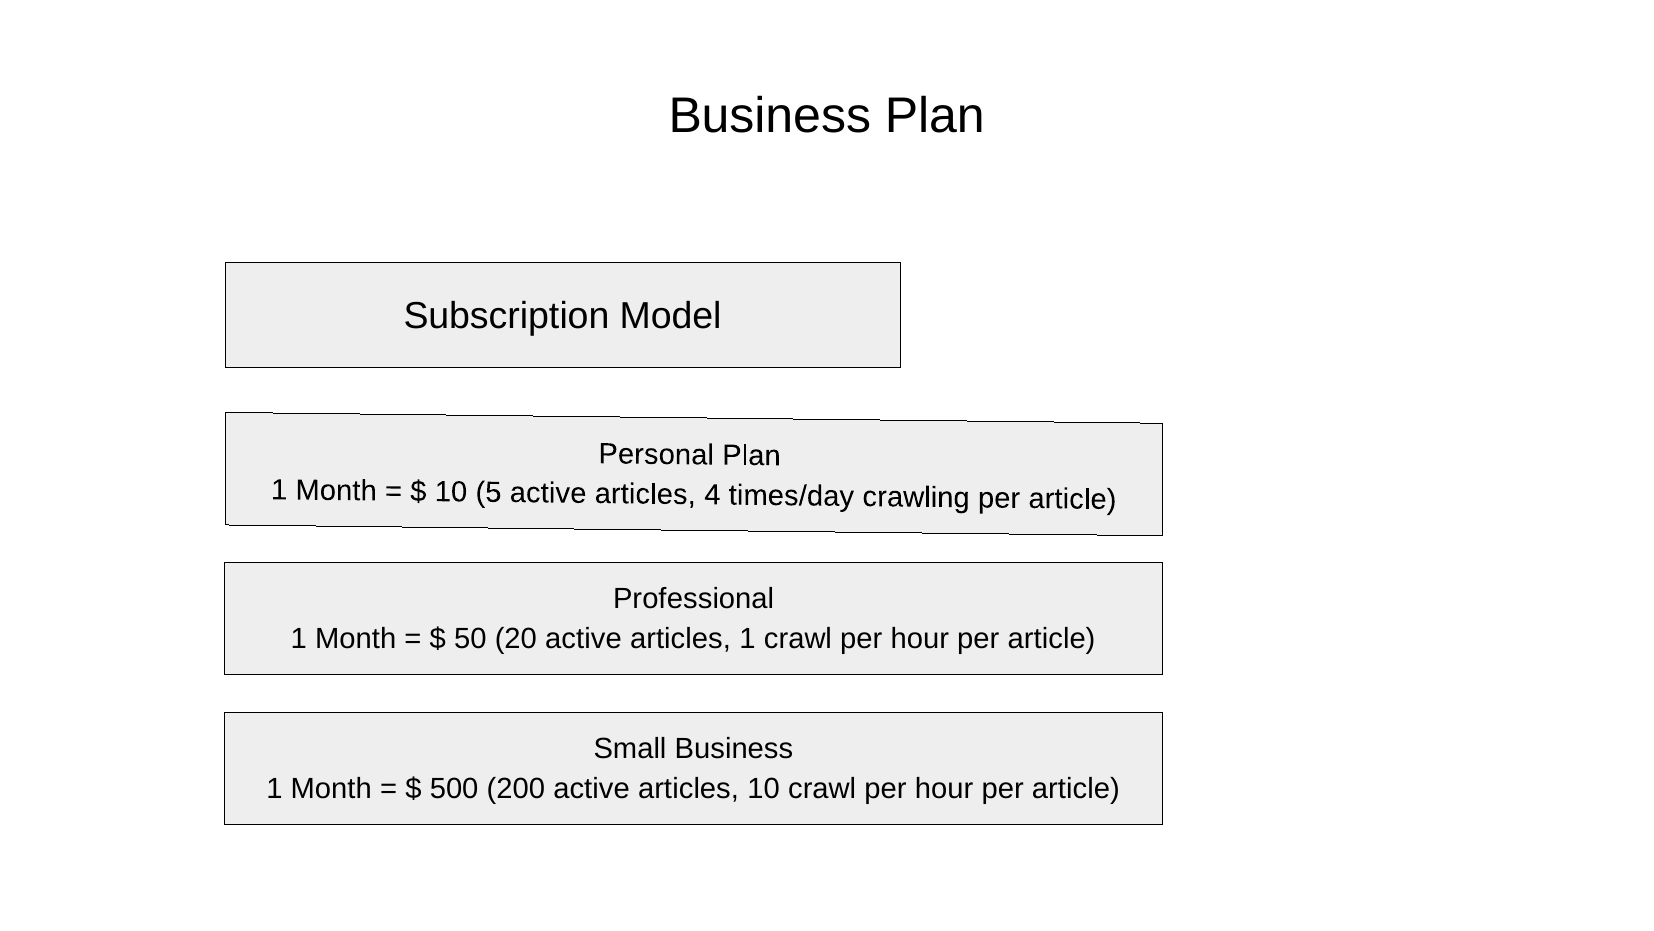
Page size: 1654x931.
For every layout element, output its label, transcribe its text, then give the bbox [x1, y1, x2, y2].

text_box Personal Plan 1 Month = $ 10 (5 active articles, 4 times/day crawling per article) [225, 412, 1163, 536]
text_box Subscription Model [225, 262, 901, 368]
title Business Plan [82, 37, 1571, 193]
text_box Small Business 1 Month = $ 500 (200 active articles, 10 crawl per hour per article) [224, 712, 1163, 825]
text_box Professional 1 Month = $ 50 (20 active articles, 1 crawl per hour per article) [224, 562, 1163, 675]
